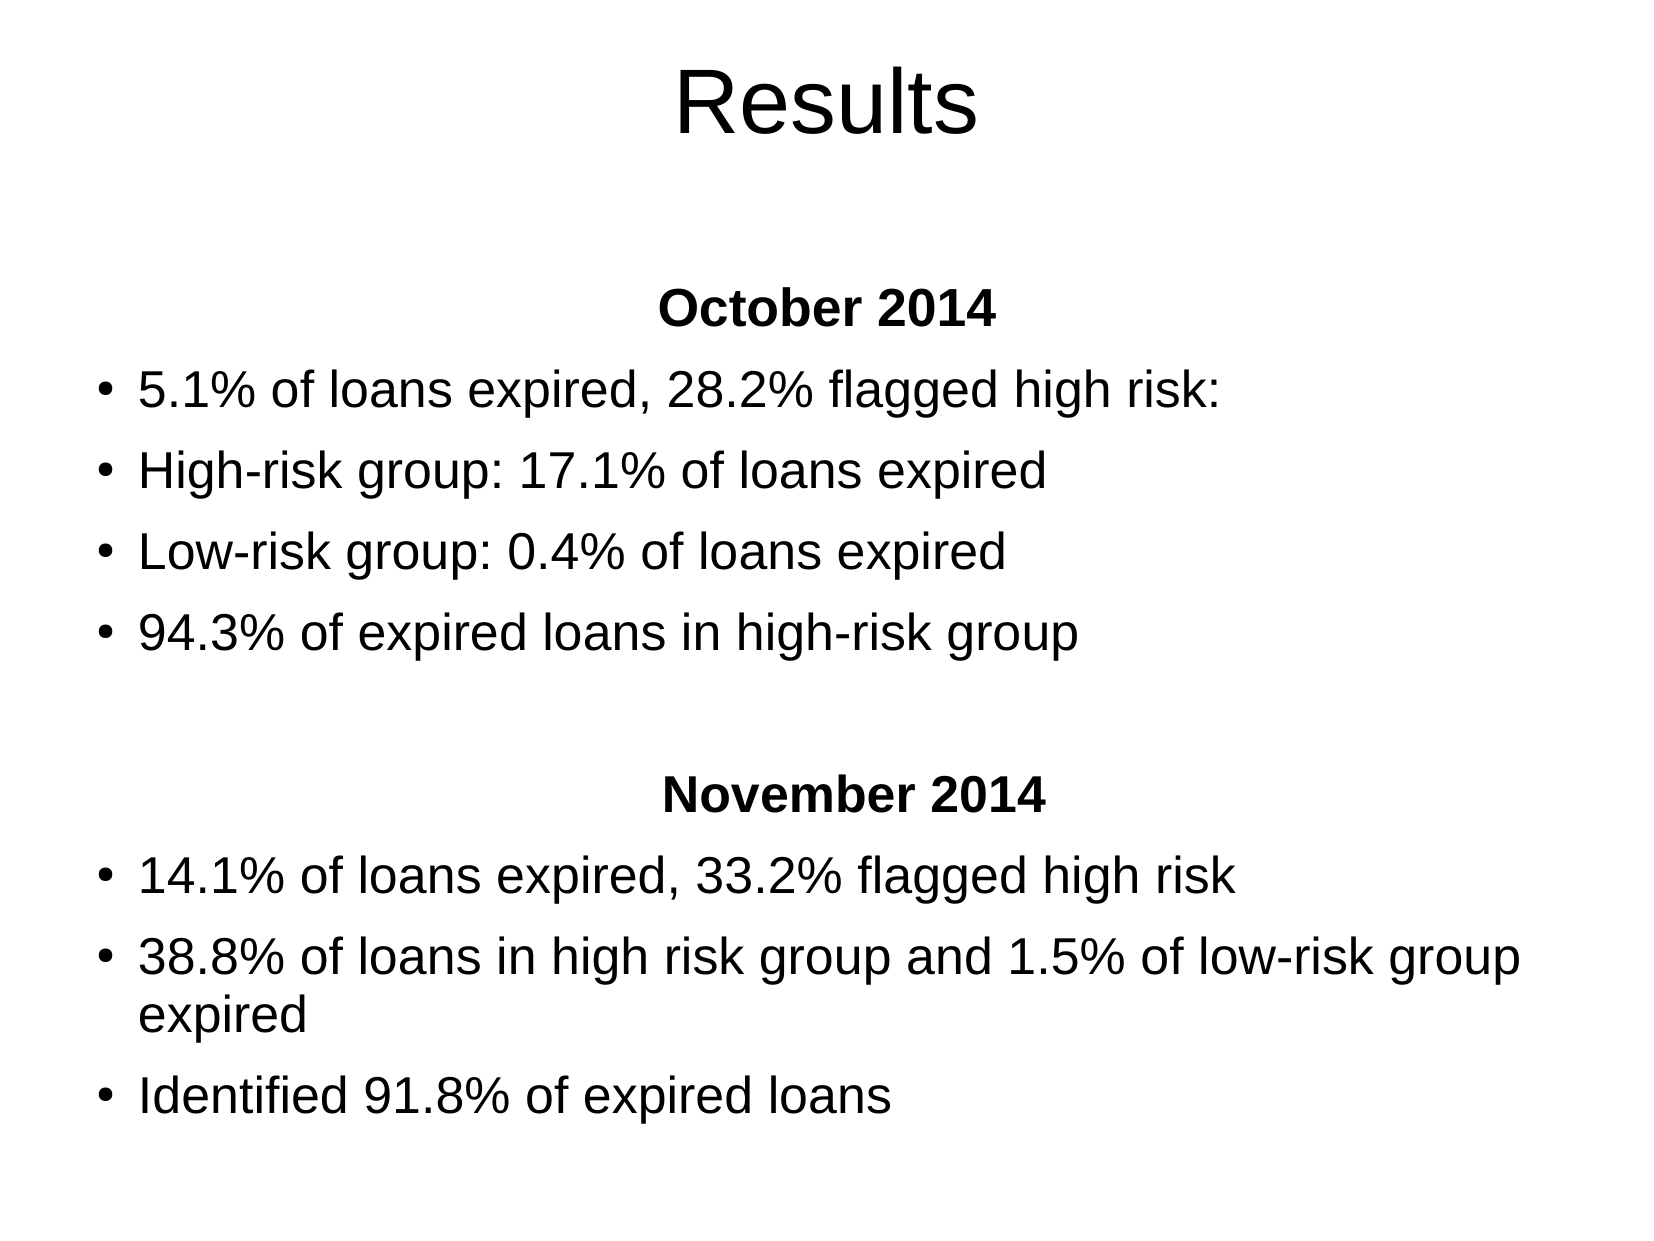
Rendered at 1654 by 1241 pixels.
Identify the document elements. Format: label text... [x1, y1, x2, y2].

list October 2014 5.1% of loans expired, 28.2% flagged high risk: High-risk group: 17.1% of loans expired Low-risk group: 0.4% of loans expired 94.3% of expired loans in high-risk group November 2014 14.1% of loans expired, 33.2% flagged high risk 38.8% of loans in high risk group and 1.5% of low-risk group expired Identified 91.8% of expired loans [82, 195, 1571, 1126]
title Results [82, 49, 1571, 195]
